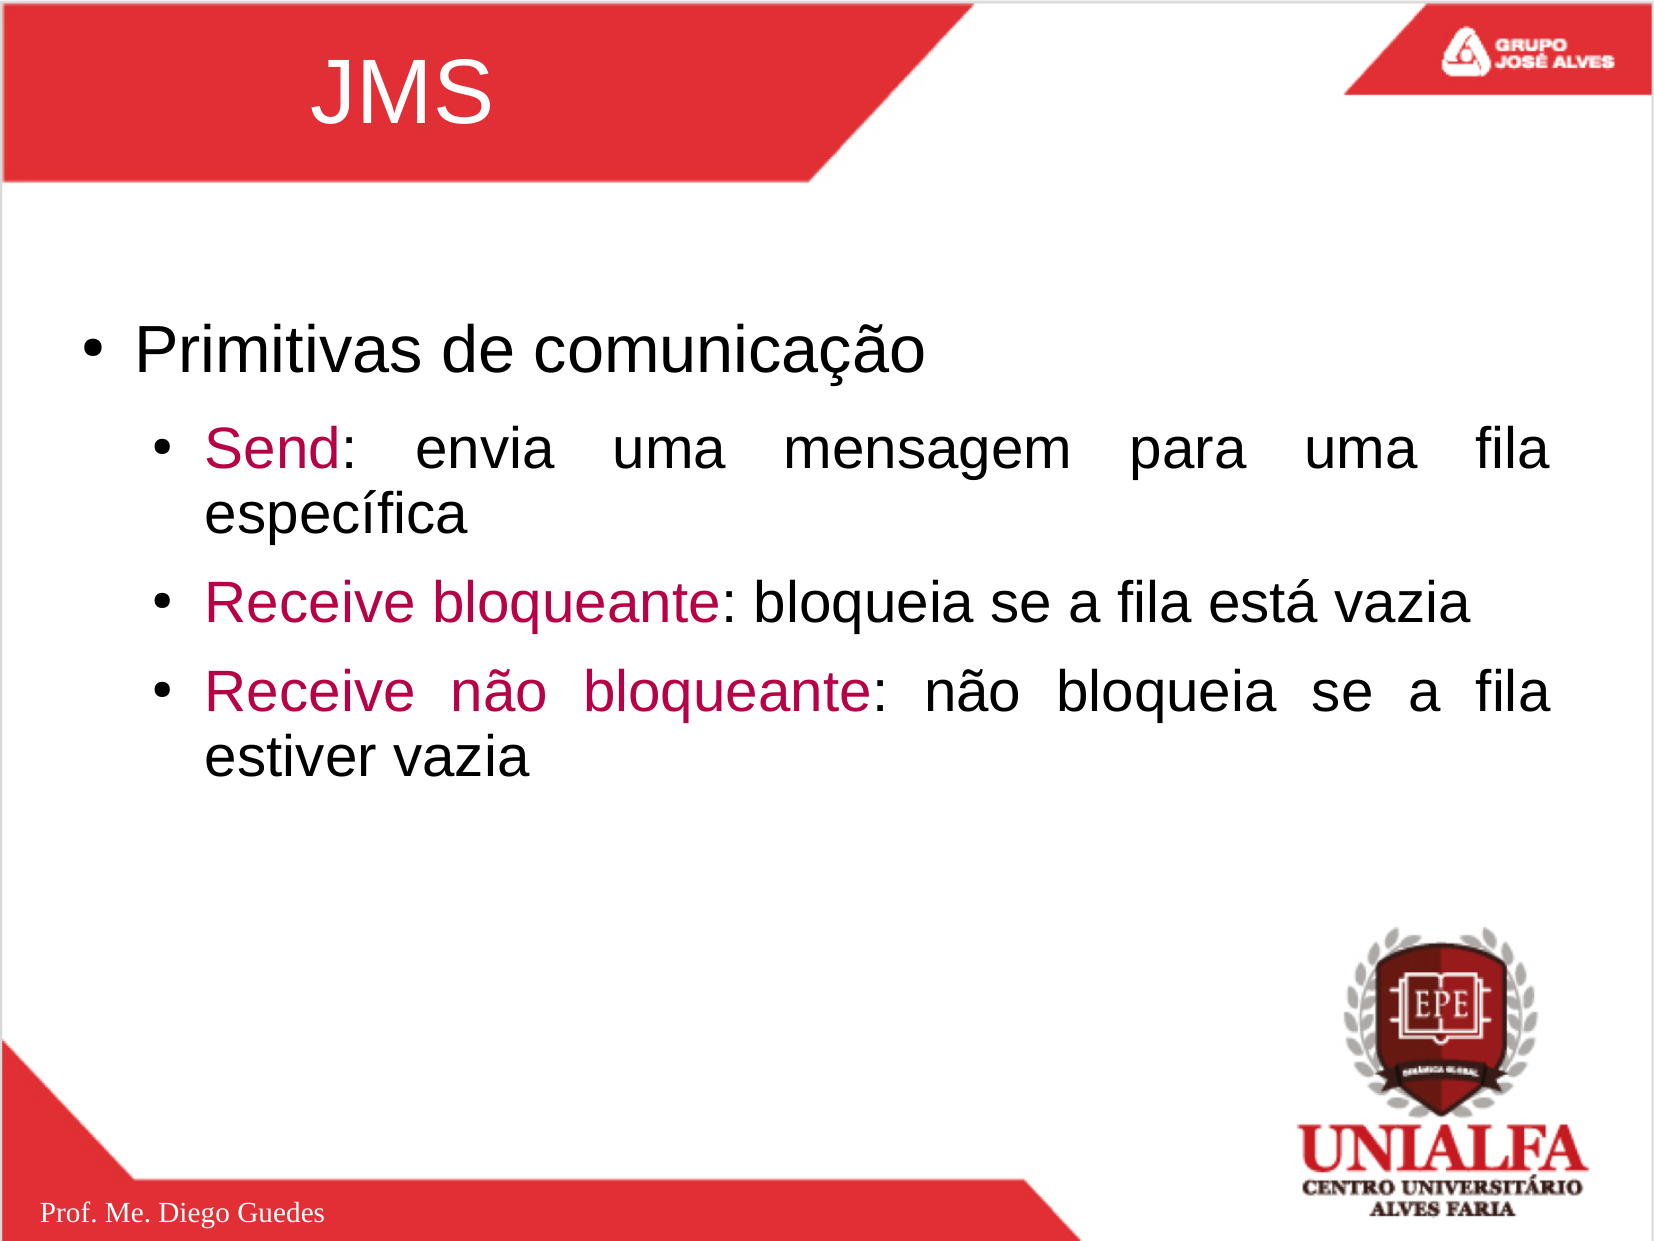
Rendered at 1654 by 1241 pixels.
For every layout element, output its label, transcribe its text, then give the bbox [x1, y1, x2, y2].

title JMS [6, 11, 799, 174]
picture [0, 0, 1654, 1241]
list Primitivas de comunicação Send: envia uma mensagem para uma fila específica Receive bloqueante: bloqueia se a fila está vazia Receive não bloqueante: não bloqueia se a fila estiver vazia [63, 311, 1552, 1131]
